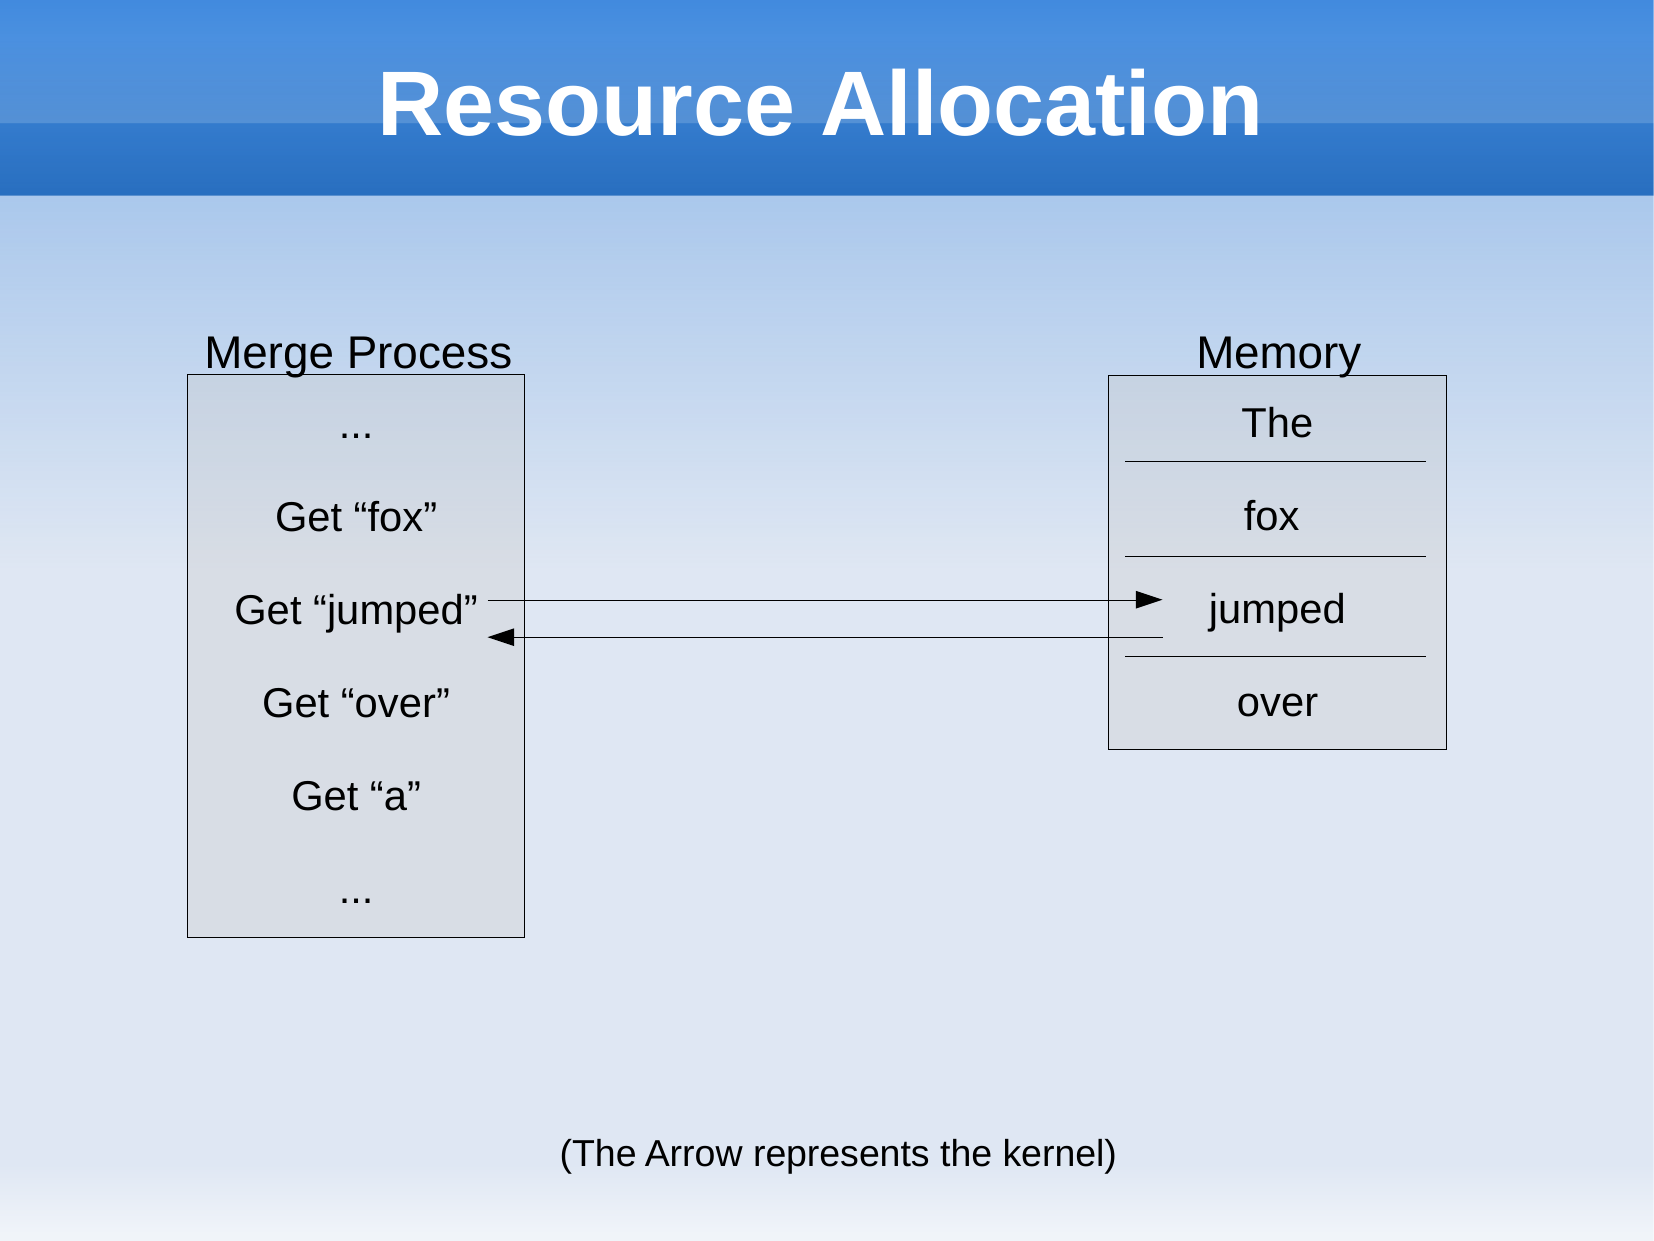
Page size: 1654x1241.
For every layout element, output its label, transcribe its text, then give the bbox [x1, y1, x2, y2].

text_box The fox jumped over [1108, 375, 1447, 750]
picture [0, 0, 1654, 1241]
title Resource Allocation [76, 7, 1565, 200]
text_box ... Get “fox” Get “jumped” Get “over” Get “a” ... [187, 374, 525, 938]
text_box (The Arrow represents the kernel) [544, 1125, 1134, 1182]
text_box Merge Process [189, 319, 528, 386]
text_box Memory [1181, 319, 1377, 386]
